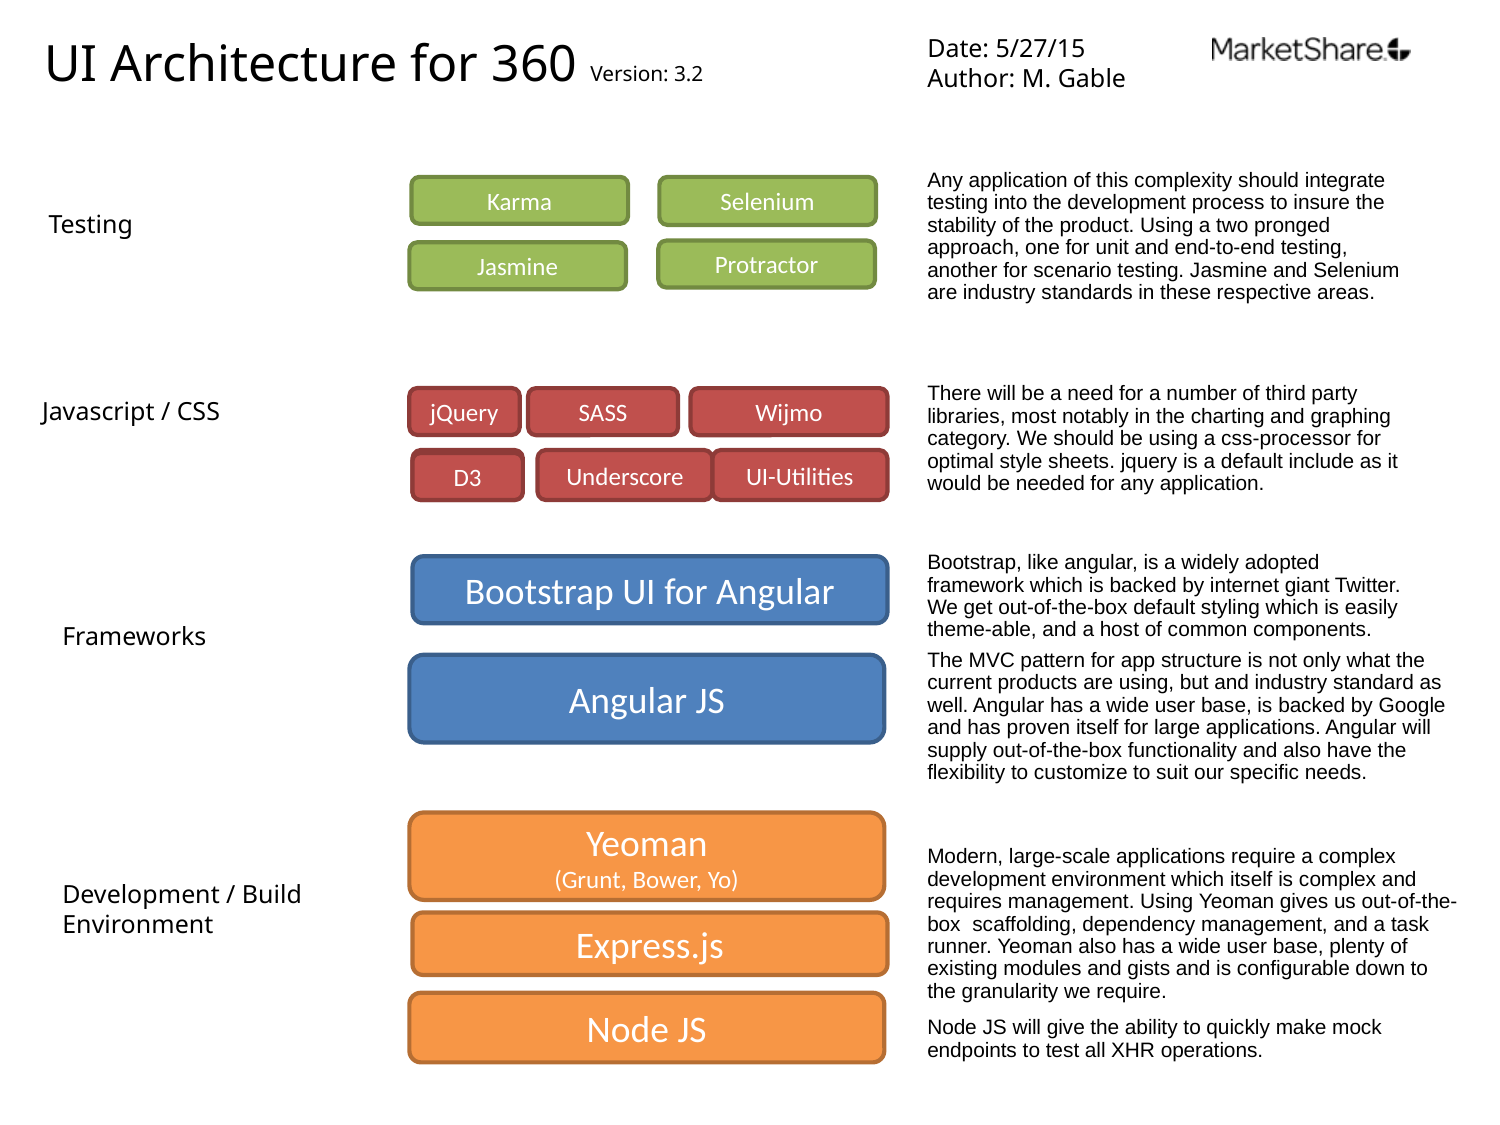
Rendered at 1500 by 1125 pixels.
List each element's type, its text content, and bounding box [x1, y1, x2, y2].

text_box Karma [411, 176, 629, 224]
text_box Express.js [412, 912, 888, 975]
text_box Yeoman (Grunt, Bower, Yo) [409, 812, 885, 900]
text_box Wijmo [690, 388, 888, 436]
text_box Jasmine [409, 242, 627, 290]
text_box Development / Build Environment [47, 871, 385, 946]
text_box Angular JS [409, 654, 885, 743]
text_box The MVC pattern for app structure is not only what the current products are using, but and industry standard as well. Angular has a wide user base, is backed by Google and has proven itself for large applications. Angular will supply out-of-the-box functionality and also have the flexibility to customize to suit our specific needs. [912, 642, 1463, 792]
text_box Node JS will give the ability to quickly make mock endpoints to test all XHR operations. [912, 1009, 1425, 1070]
text_box Bootstrap, like angular, is a widely adopted framework which is backed by internet giant Twitter. We get out-of-the-box default styling which is easily theme-able, and a host of common components. [912, 544, 1425, 649]
text_box Testing [33, 201, 149, 246]
text_box Any application of this complexity should integrate testing into the development process to insure the stability of the product. Using a two pronged approach, one for unit and end-to-end testing, another for scenario testing. Jasmine and Selenium are industry standards in these respective areas. [912, 161, 1425, 312]
text_box SASS [528, 388, 679, 436]
text_box There will be a need for a number of third party libraries, most notably in the charting and graphing category. We should be using a css-processor for optimal style sheets. jquery is a default include as it would be needed for any application. [912, 375, 1425, 503]
text_box Protractor [658, 240, 876, 288]
text_box D3 [412, 453, 523, 500]
text_box Bootstrap UI for Angular [412, 556, 888, 624]
text_box Underscore [537, 450, 712, 501]
text_box D3 [412, 450, 523, 458]
picture [1212, 37, 1411, 61]
text_box Date: 5/27/15 Author: M. Gable [912, 24, 1207, 100]
text_box jQuery [409, 388, 520, 435]
text_box Modern, large-scale applications require a complex development environment which itself is complex and requires management. Using Yeoman gives us out-of-the-box scaffolding, dependency management, and a task runner. Yeoman also has a wide user base, plenty of existing modules and gists and is configurable down to the granularity we require. [912, 838, 1475, 1011]
text_box Frameworks [47, 613, 250, 658]
text_box Node JS [409, 992, 885, 1063]
text_box Javascript / CSS [27, 388, 236, 433]
text_box Selenium [659, 176, 877, 225]
text_box UI-Utilities [712, 450, 888, 501]
text_box UI Architecture for 360 Version: 3.2 [29, 24, 719, 99]
